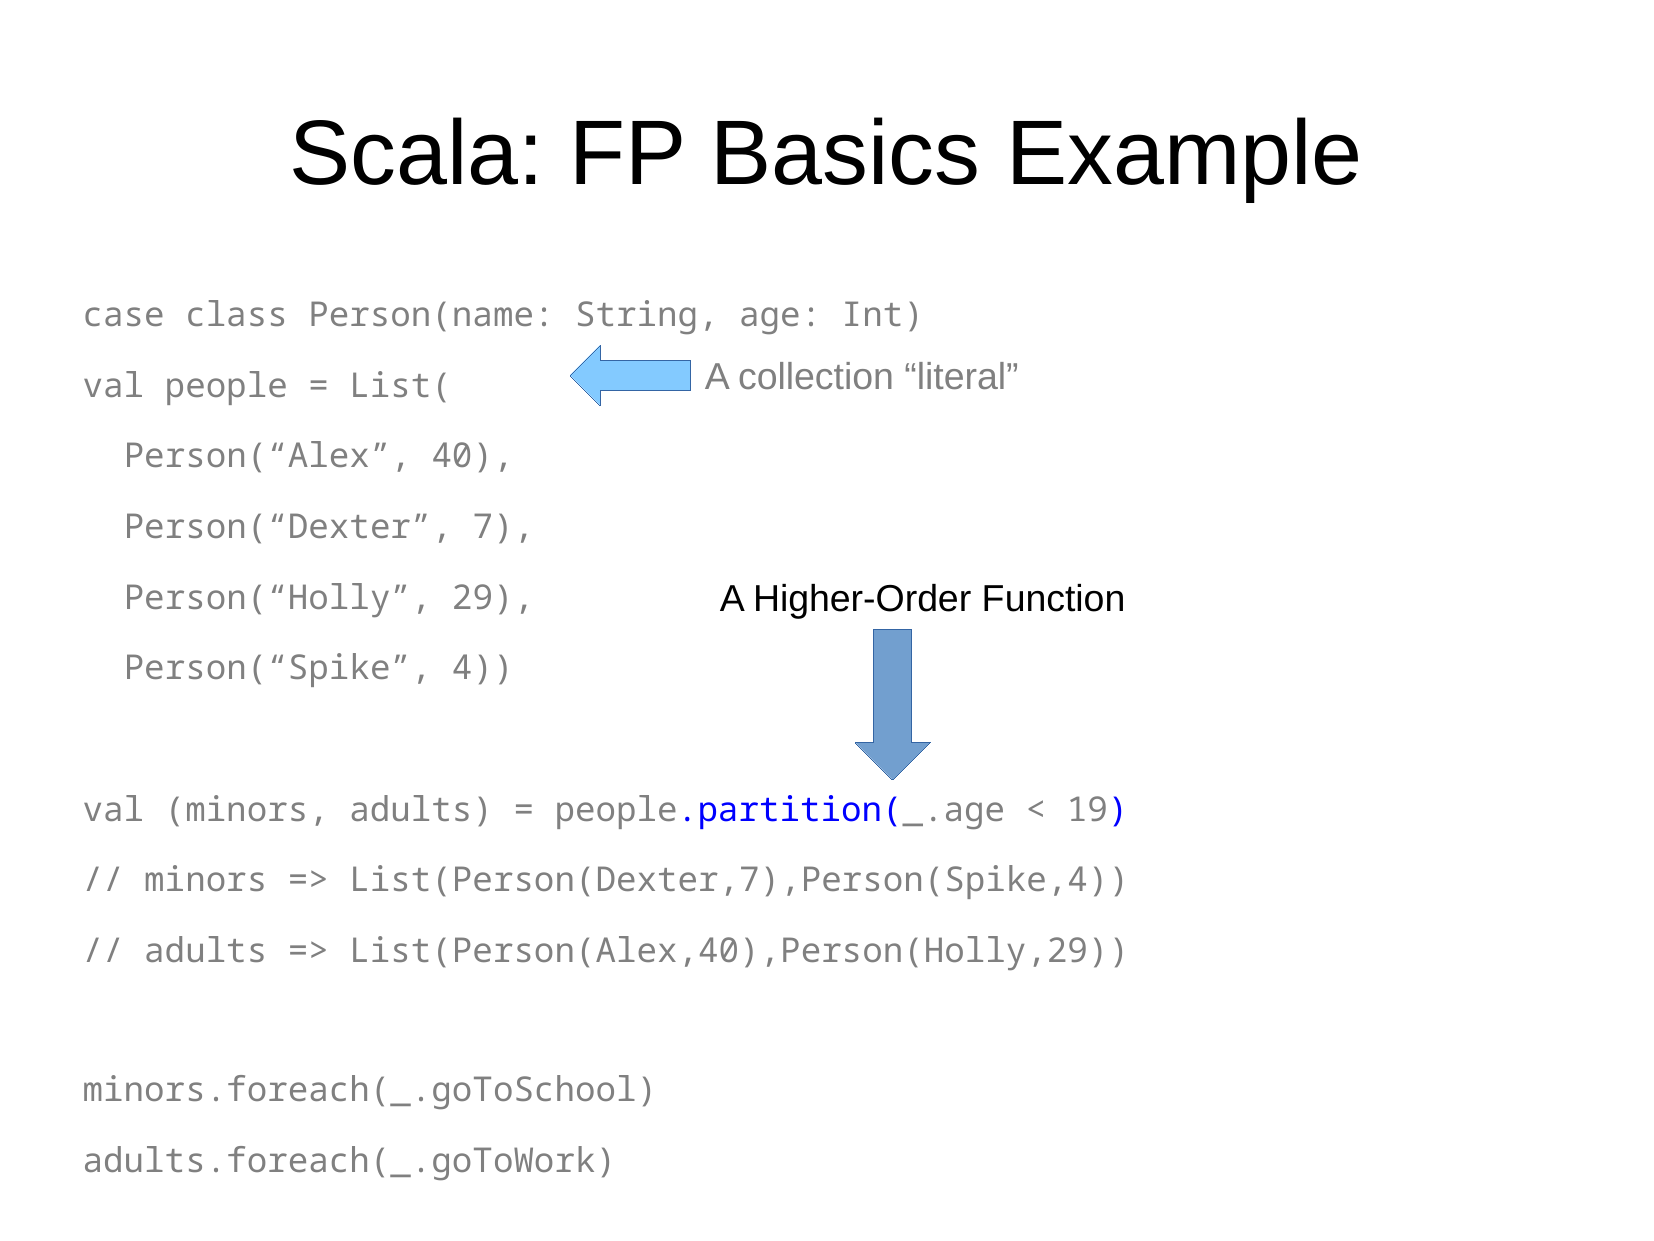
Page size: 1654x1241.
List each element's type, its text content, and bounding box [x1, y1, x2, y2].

text_box [570, 345, 690, 406]
title Scala: FP Basics Example [82, 49, 1571, 257]
list case class Person(name: String, age: Int) val people = List( Person(“Alex”, 40), Person(“Dexter”, 7), Person(“Holly”, 29), Person(“Spike”, 4)) val (minors, adults) = people.partition(_.age < 19) // minors => List(Person(Dexter,7),Person(Spike,4)) // adults => List(Person(Alex,40),Person(Holly,29)) minors.foreach(_.goToSchool) adults.foreach(_.goToWork) [82, 290, 1571, 1186]
text_box A Higher-Order Function [705, 570, 1216, 627]
text_box A collection “literal” [690, 348, 1156, 406]
text_box [855, 629, 931, 780]
